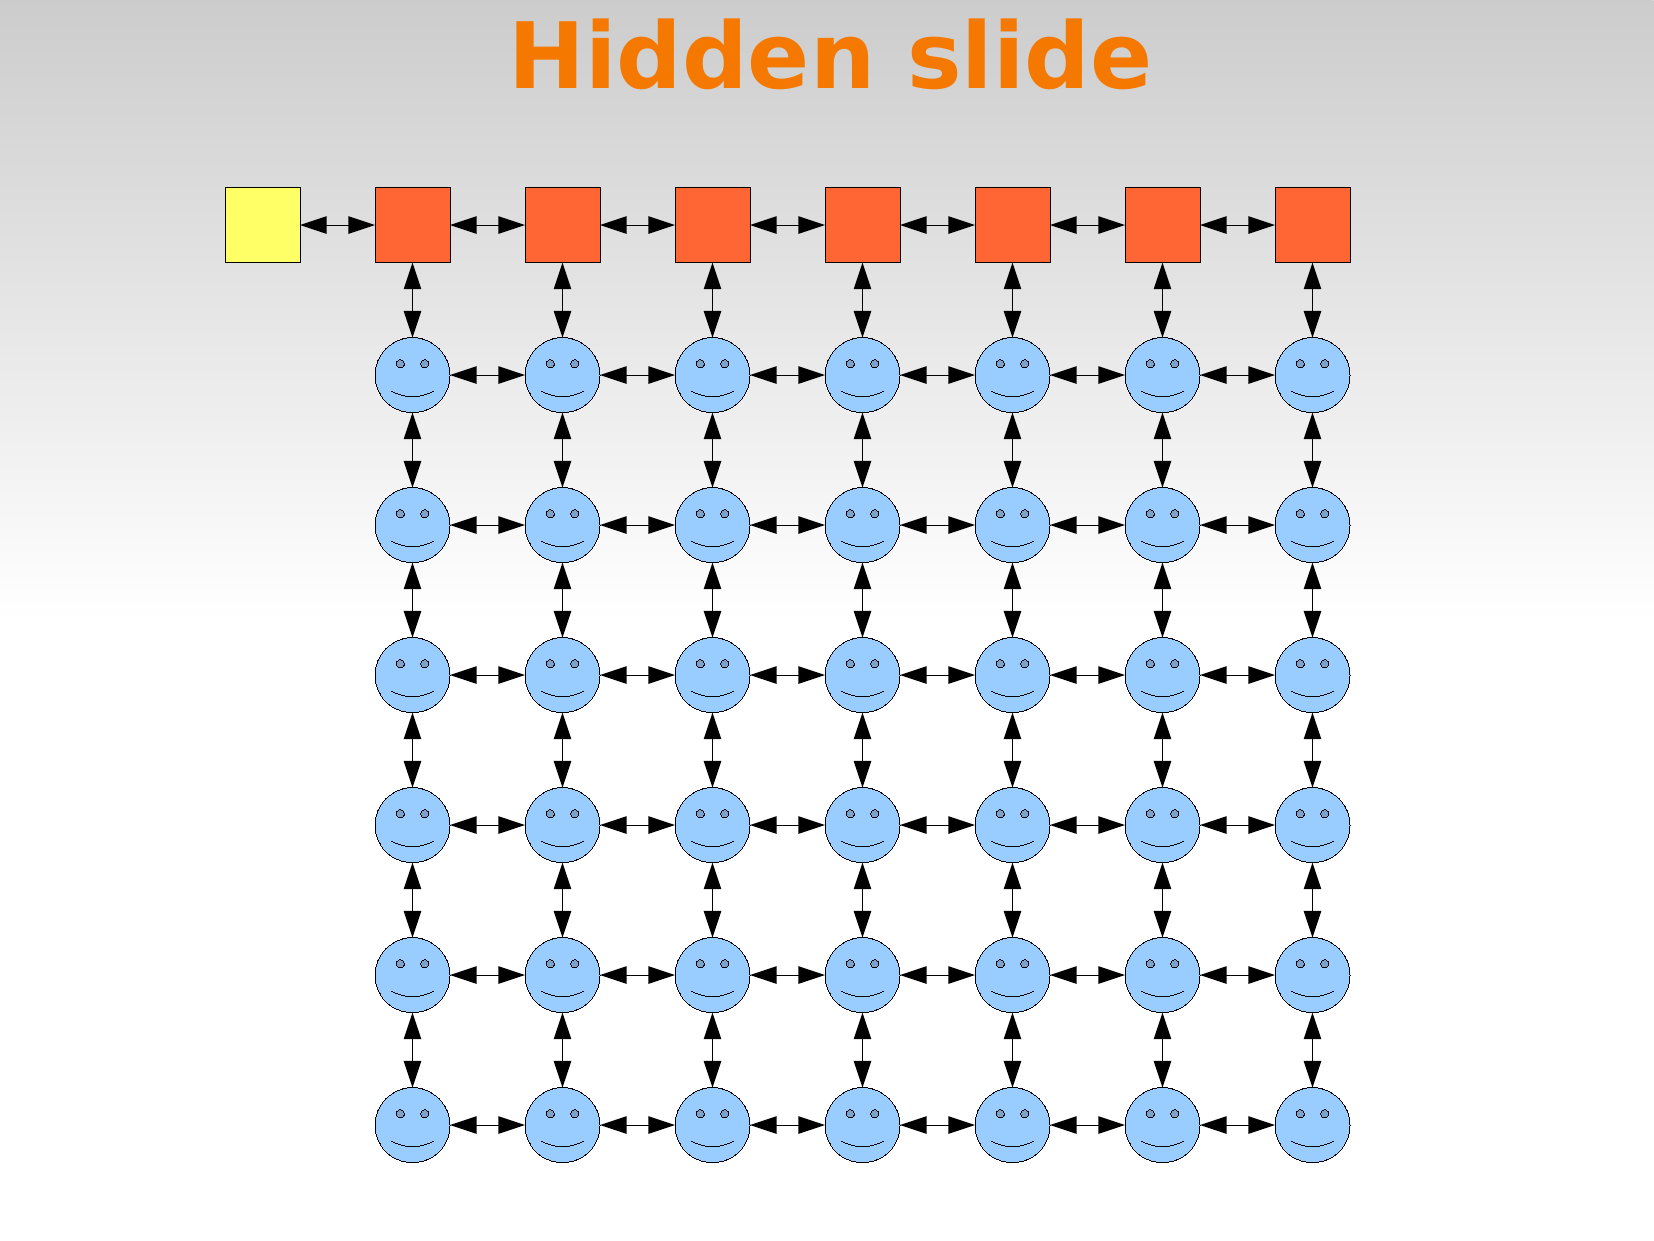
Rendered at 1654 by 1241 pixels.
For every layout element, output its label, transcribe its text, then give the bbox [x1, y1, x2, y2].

text_box [1275, 187, 1351, 263]
text_box [975, 187, 1051, 263]
text_box [825, 487, 900, 563]
text_box [675, 637, 750, 713]
text_box [1125, 187, 1201, 263]
text_box [975, 1087, 1050, 1163]
text_box [1125, 337, 1200, 413]
text_box [675, 937, 750, 1013]
text_box [525, 487, 600, 563]
text_box [825, 937, 900, 1013]
text_box [825, 187, 901, 263]
text_box [1125, 787, 1200, 863]
text_box [525, 1087, 600, 1163]
text_box [975, 337, 1050, 413]
text_box [525, 337, 600, 413]
text_box [1275, 487, 1351, 563]
text_box [975, 637, 1050, 713]
text_box [525, 937, 600, 1013]
text_box [525, 637, 600, 713]
text_box [375, 337, 450, 413]
text_box [1125, 1087, 1200, 1163]
text_box [975, 787, 1050, 863]
text_box [1275, 937, 1351, 1013]
text_box [1275, 637, 1351, 713]
text_box [375, 787, 450, 863]
text_box [375, 637, 450, 713]
text_box [675, 337, 750, 413]
text_box [375, 1087, 450, 1163]
text_box [825, 787, 900, 863]
text_box [525, 187, 601, 263]
text_box [1275, 337, 1351, 413]
text_box [1275, 787, 1351, 863]
text_box [1125, 637, 1200, 713]
text_box [375, 187, 451, 263]
text_box [675, 787, 750, 863]
text_box [675, 187, 751, 263]
text_box [825, 337, 900, 413]
text_box [1275, 1087, 1351, 1163]
text_box [825, 637, 900, 713]
text_box [225, 187, 301, 263]
text_box [375, 937, 450, 1013]
text_box [825, 1087, 900, 1163]
text_box [375, 487, 450, 563]
text_box [1125, 487, 1200, 563]
text_box [1125, 937, 1200, 1013]
title Hidden slide [86, 0, 1576, 113]
text_box [675, 1087, 750, 1163]
text_box [675, 487, 750, 563]
text_box [975, 487, 1050, 563]
text_box [975, 937, 1050, 1013]
text_box [525, 787, 600, 863]
